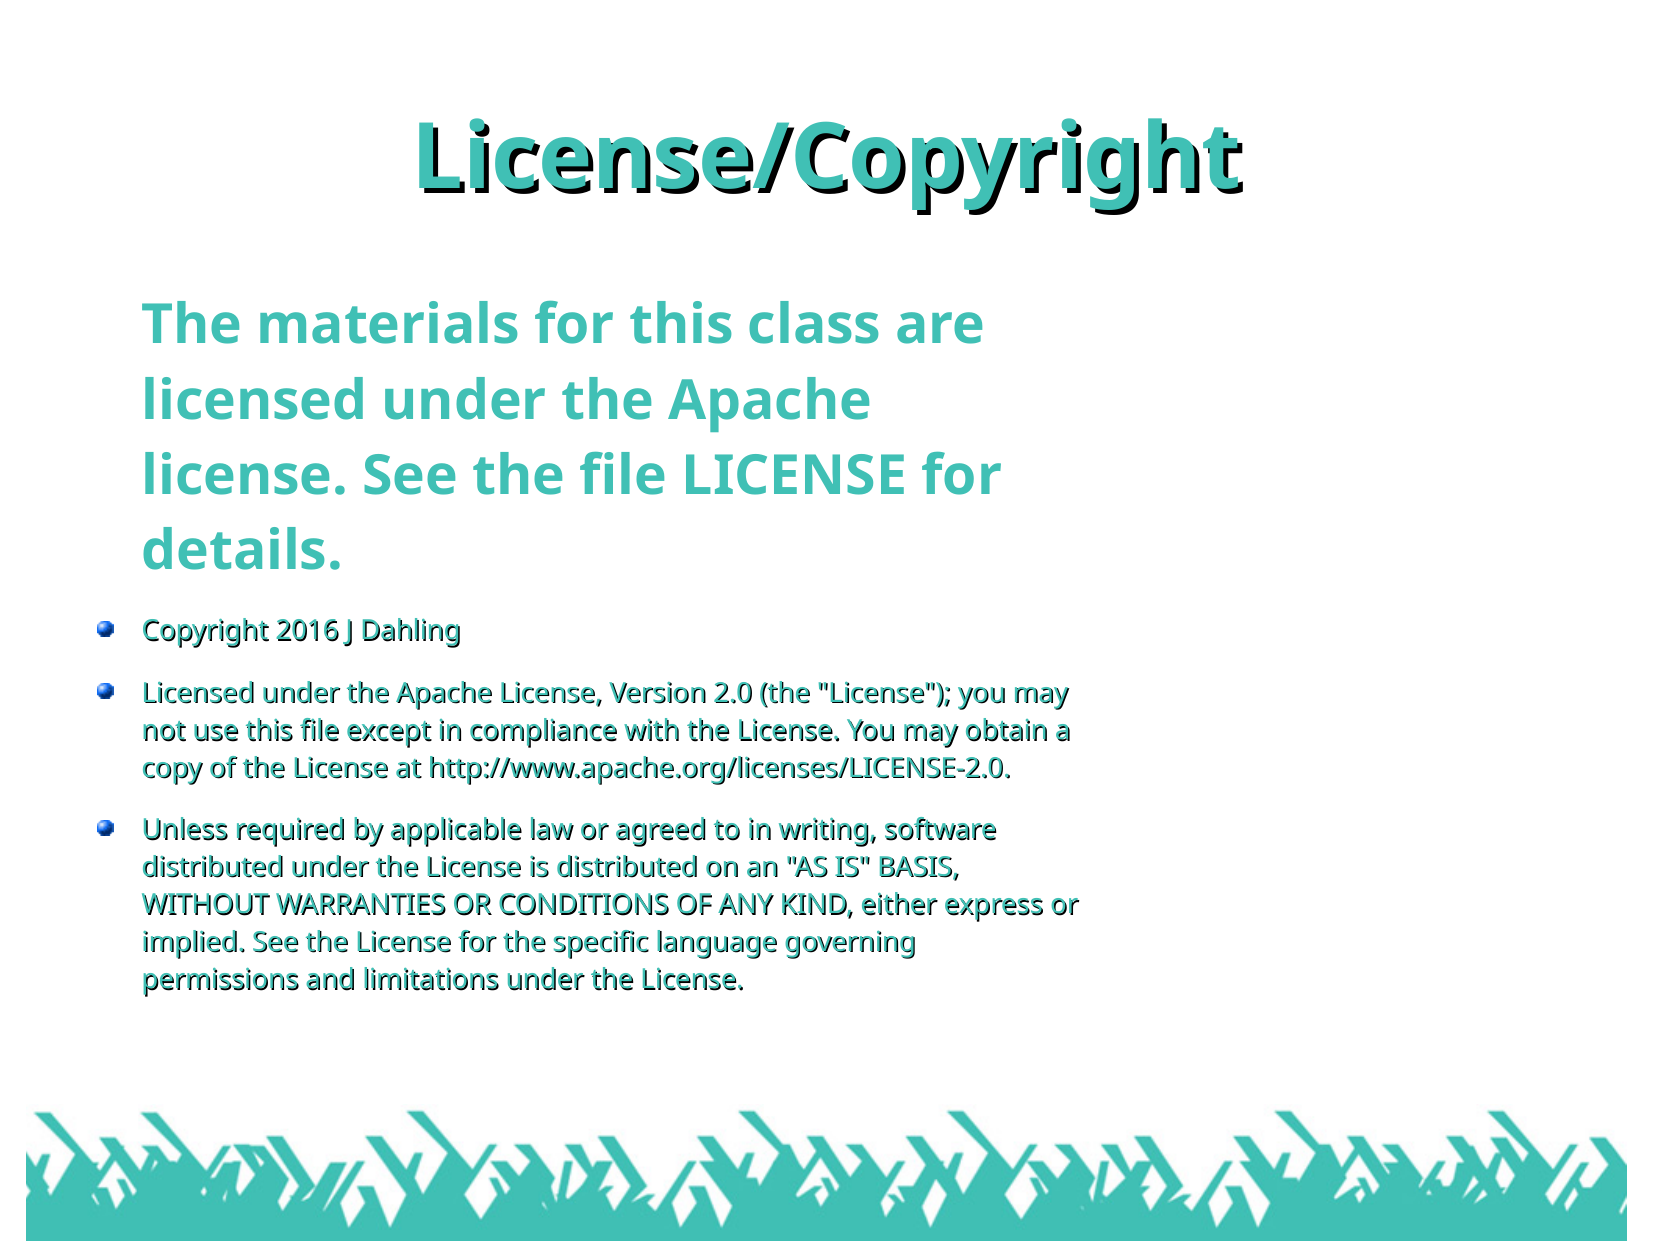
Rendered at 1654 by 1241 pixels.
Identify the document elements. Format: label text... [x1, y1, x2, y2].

title License/Copyright [82, 49, 1571, 257]
picture [26, 1104, 1627, 1241]
list The materials for this class are licensed under the Apache license. See the file LICENSE for details. Copyright 2016 J Dahling Licensed under the Apache License, Version 2.0 (the "License"); you may not use this file except in compliance with the License. You may obtain a copy of the License at http://www.apache.org/licenses/LICENSE-2.0. Unless required by applicable law or agreed to in writing, software distributed under the License is distributed on an "AS IS" BASIS, WITHOUT WARRANTIES OR CONDITIONS OF ANY KIND, either express or implied. See the License for the specific language governing permissions and limitations under the License. [82, 285, 1081, 1010]
